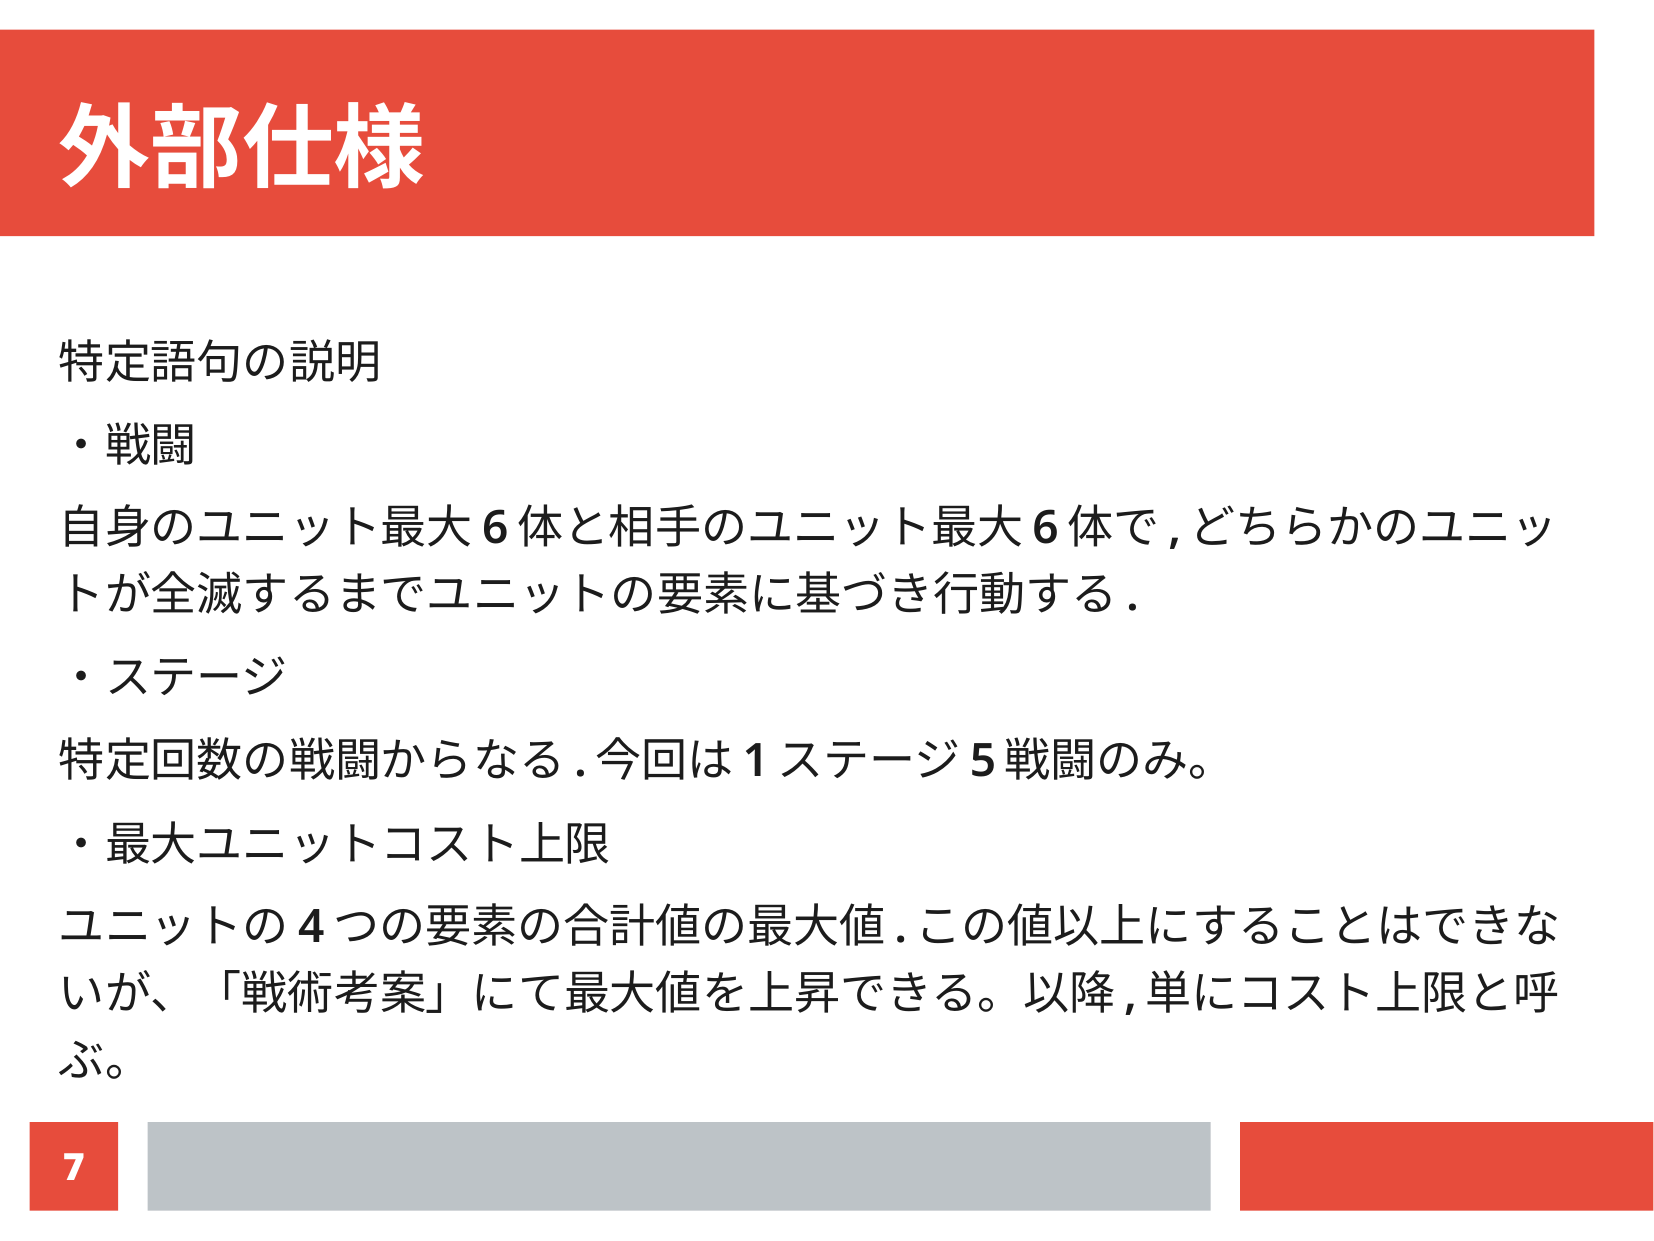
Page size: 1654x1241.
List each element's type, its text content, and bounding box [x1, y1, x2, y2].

list 特定語句の説明 ・戦闘 自身のユニット最大6体と相手のユニット最大6体で,どちらかのユニットが全滅するまでユニットの要素に基づき行動する. ・ステージ 特定回数の戦闘からなる.今回は1ステージ5戦闘のみ。 ・最大ユニットコスト上限 ユニットの4つの要素の合計値の最大値.この値以上にすることはできないが、「戦術考案」にて最大値を上昇できる。以降,単にコスト上限と呼ぶ。 [59, 324, 1565, 1093]
title 外部仕様 [59, 59, 1595, 207]
